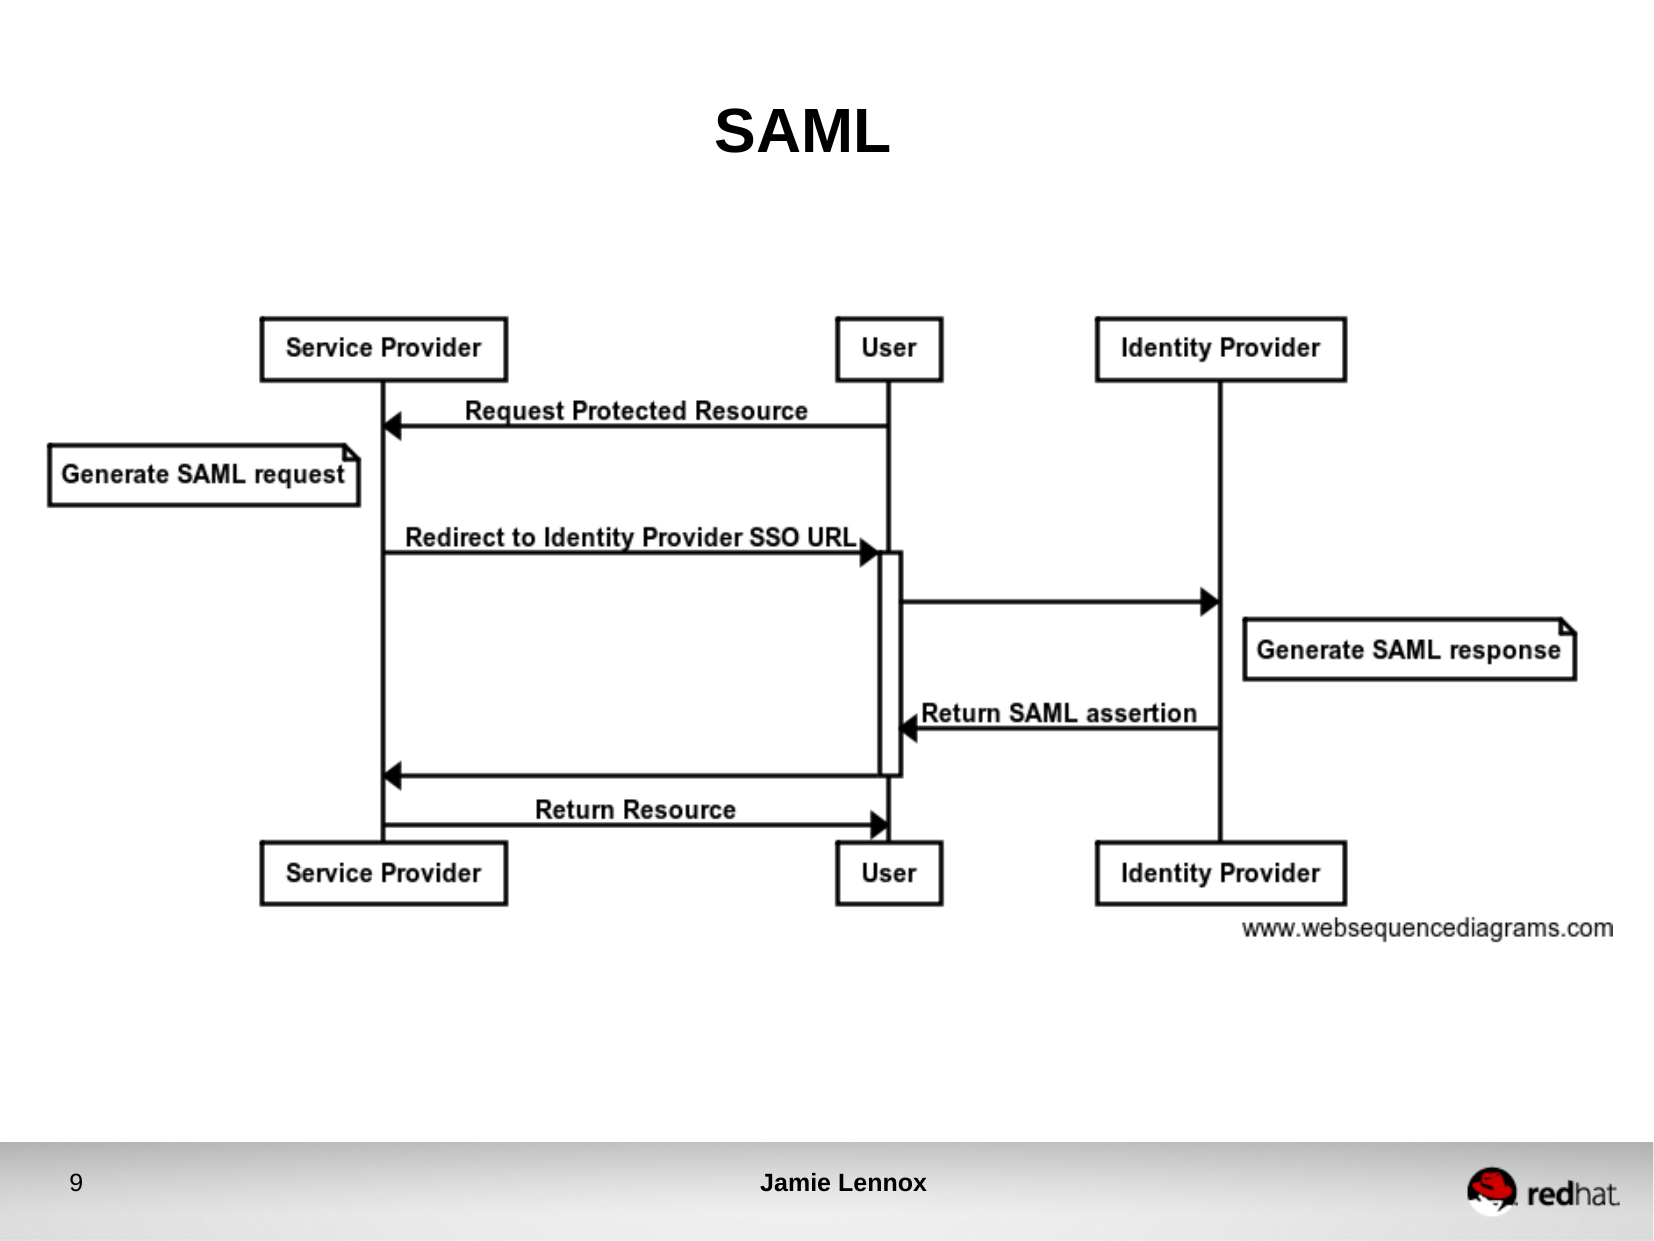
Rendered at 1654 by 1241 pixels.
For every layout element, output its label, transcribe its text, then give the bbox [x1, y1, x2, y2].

title SAML [82, 37, 1571, 226]
picture [7, 299, 1613, 944]
picture [0, 1142, 1654, 1241]
